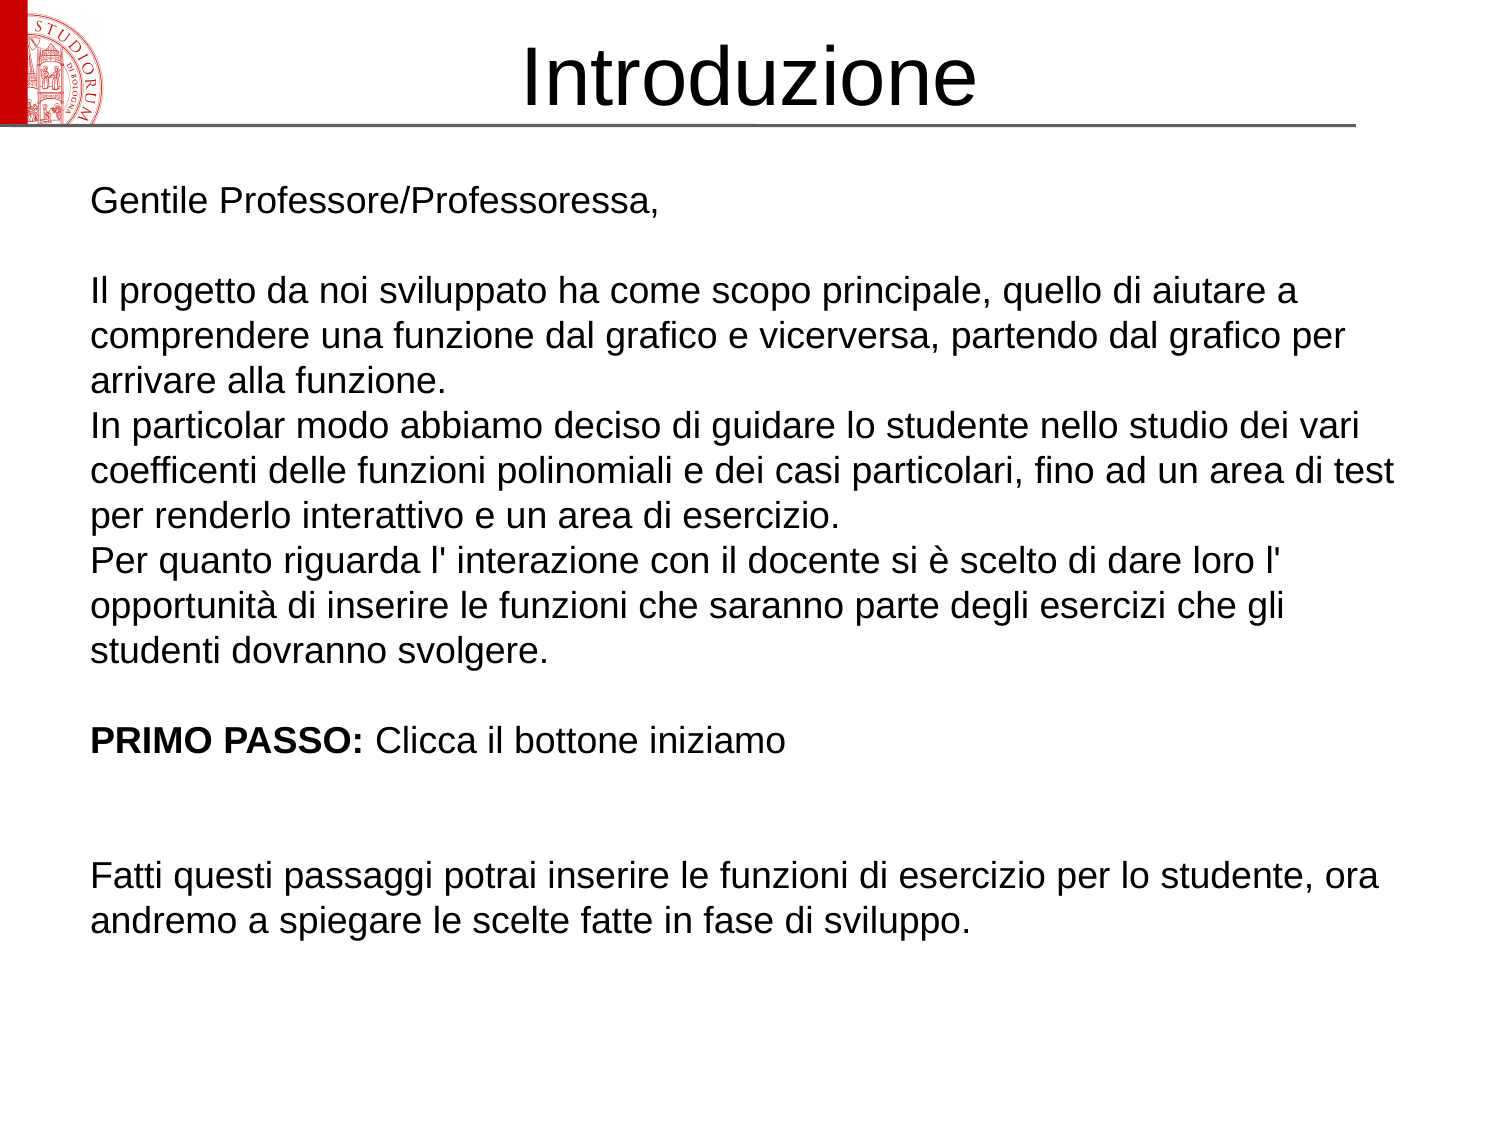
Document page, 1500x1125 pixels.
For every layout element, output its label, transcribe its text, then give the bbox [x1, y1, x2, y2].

title Introduzione [75, 7, 1425, 114]
list Gentile Professore/Professoressa, Il progetto da noi sviluppato ha come scopo principale, quello di aiutare a comprendere una funzione dal grafico e vicerversa, partendo dal grafico per arrivare alla funzione. In particolar modo abbiamo deciso di guidare lo studente nello studio dei vari coefficenti delle funzioni polinomiali e dei casi particolari, fino ad un area di test per renderlo interattivo e un area di esercizio. Per quanto riguarda l' interazione con il docente si è scelto di dare loro l' opportunità di inserire le funzioni che saranno parte degli esercizi che gli studenti dovranno svolgere. PRIMO PASSO: Clicca il bottone iniziamo Fatti questi passaggi potrai inserire le funzioni di esercizio per lo studente, ora andremo a spiegare le scelte fatte in fase di sviluppo. [75, 160, 1425, 1005]
picture [28, 11, 107, 123]
